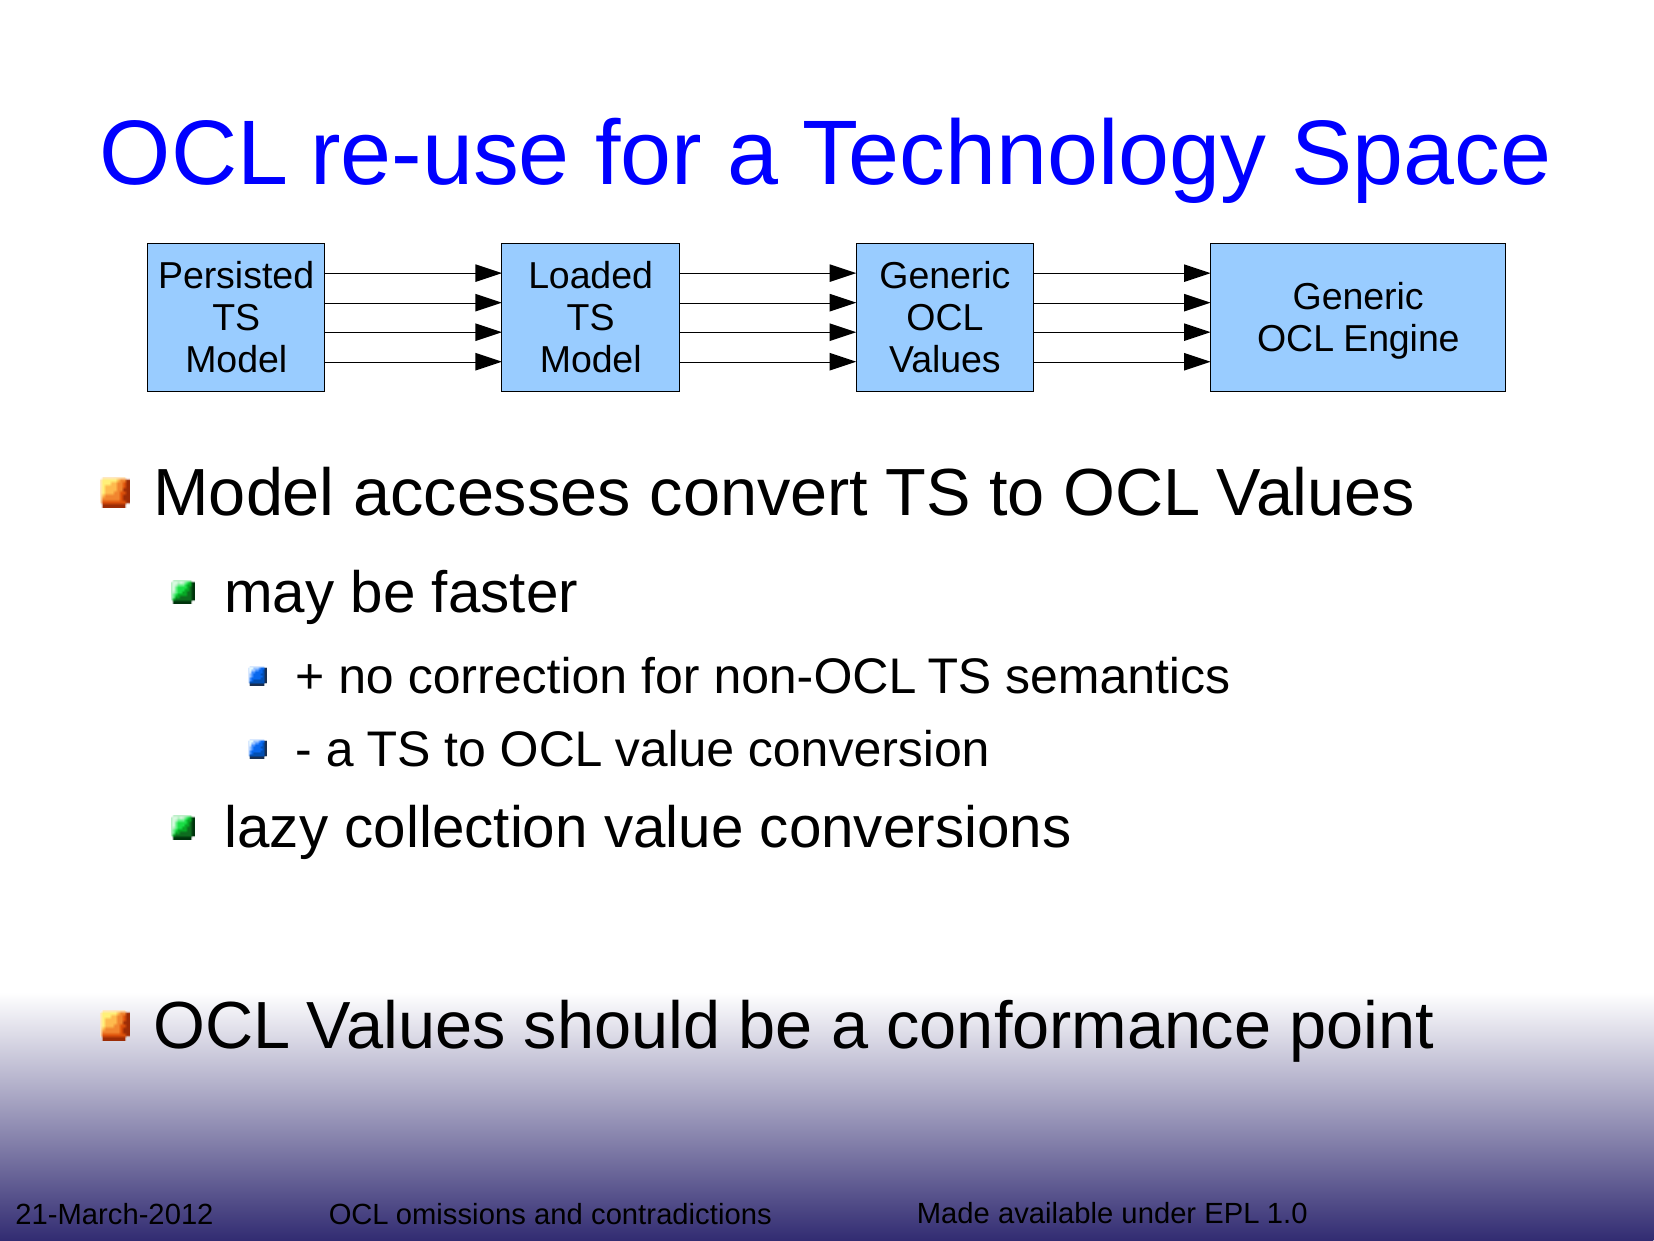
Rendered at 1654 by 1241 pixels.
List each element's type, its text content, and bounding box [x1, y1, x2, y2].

title OCL re-use for a Technology Space [82, 49, 1571, 257]
text_box Persisted TS Model [147, 243, 325, 392]
text_box Loaded TS Model [501, 243, 680, 392]
text_box Generic OCL Values [856, 243, 1034, 392]
list Model accesses convert TS to OCL Values may be faster + no correction for non-OCL TS semantics - a TS to OCL value conversion lazy collection value conversions OCL Values should be a conformance point [82, 455, 1571, 1112]
text_box Generic OCL Engine [1210, 243, 1506, 392]
